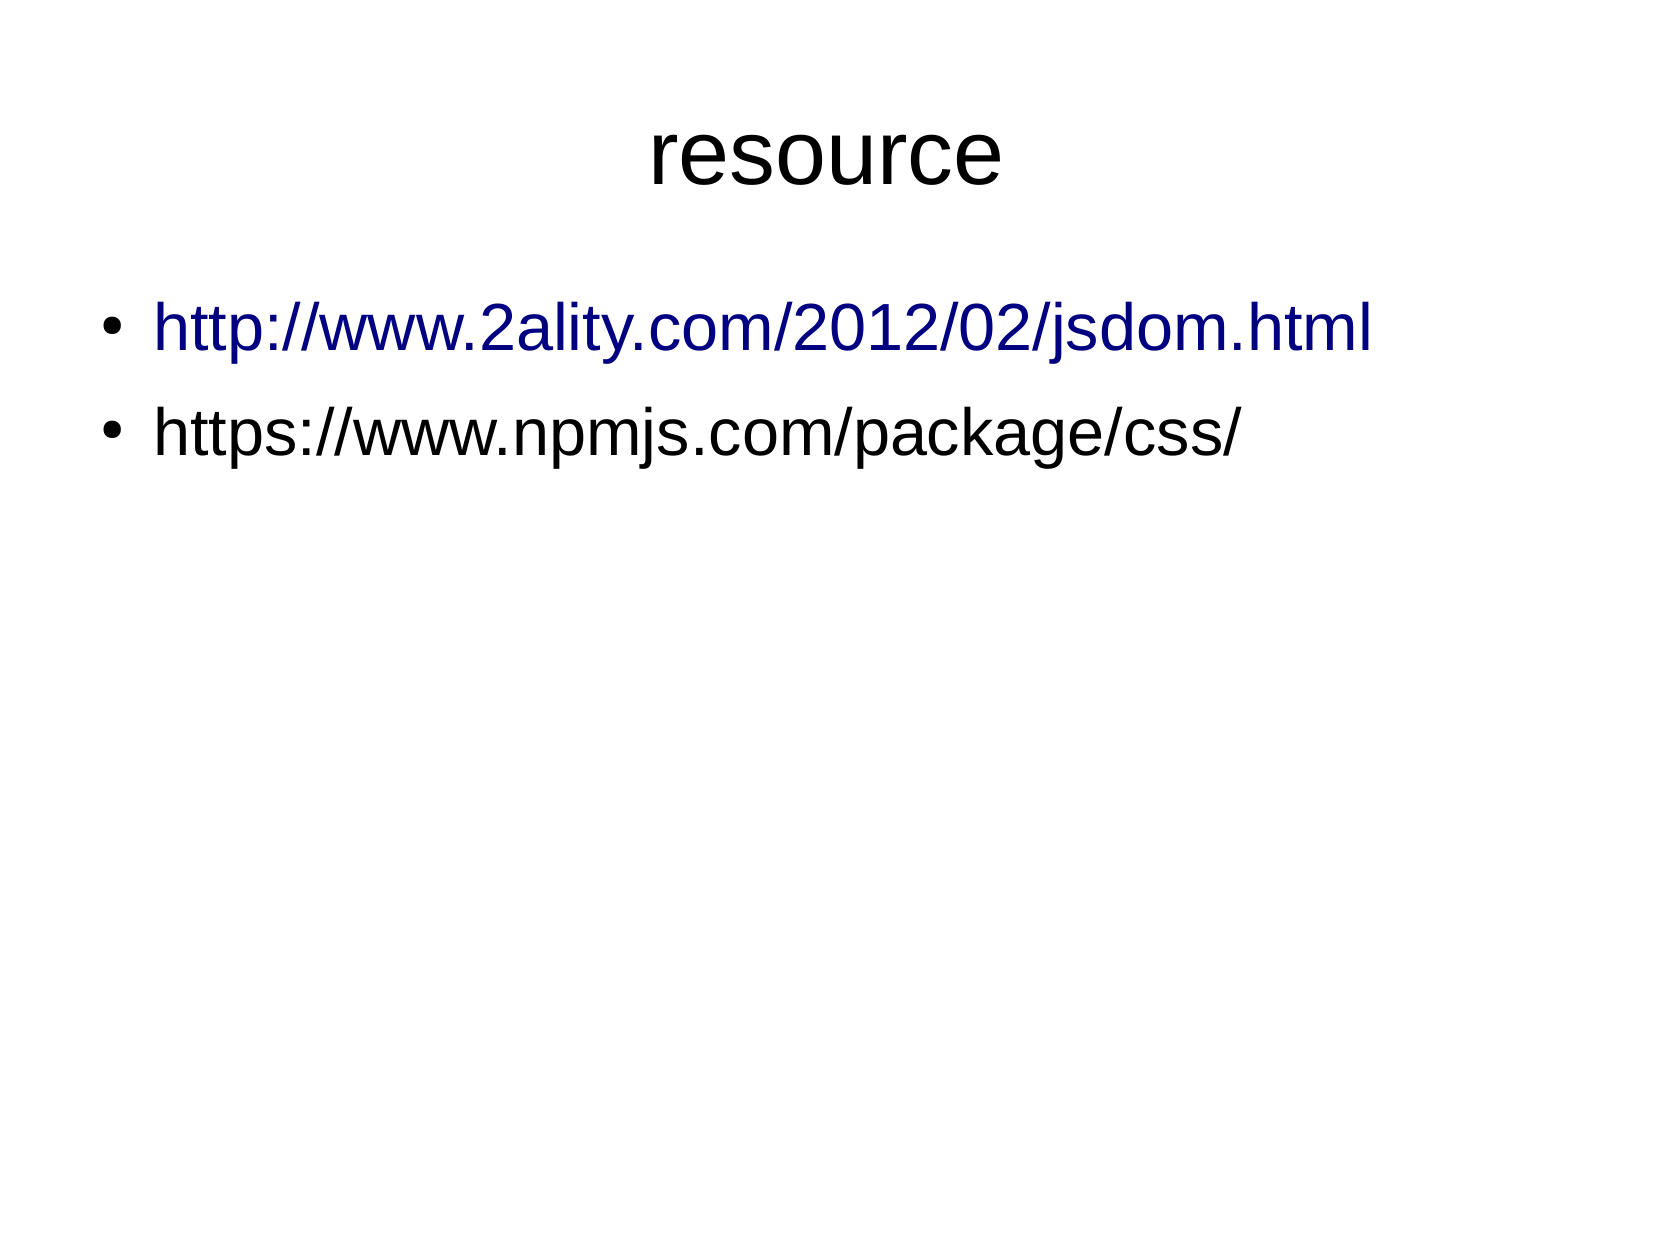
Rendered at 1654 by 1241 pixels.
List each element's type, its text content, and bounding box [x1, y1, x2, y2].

list http://www.2ality.com/2012/02/jsdom.html https://www.npmjs.com/package/css/ [82, 290, 1571, 1010]
title resource [82, 49, 1571, 257]
